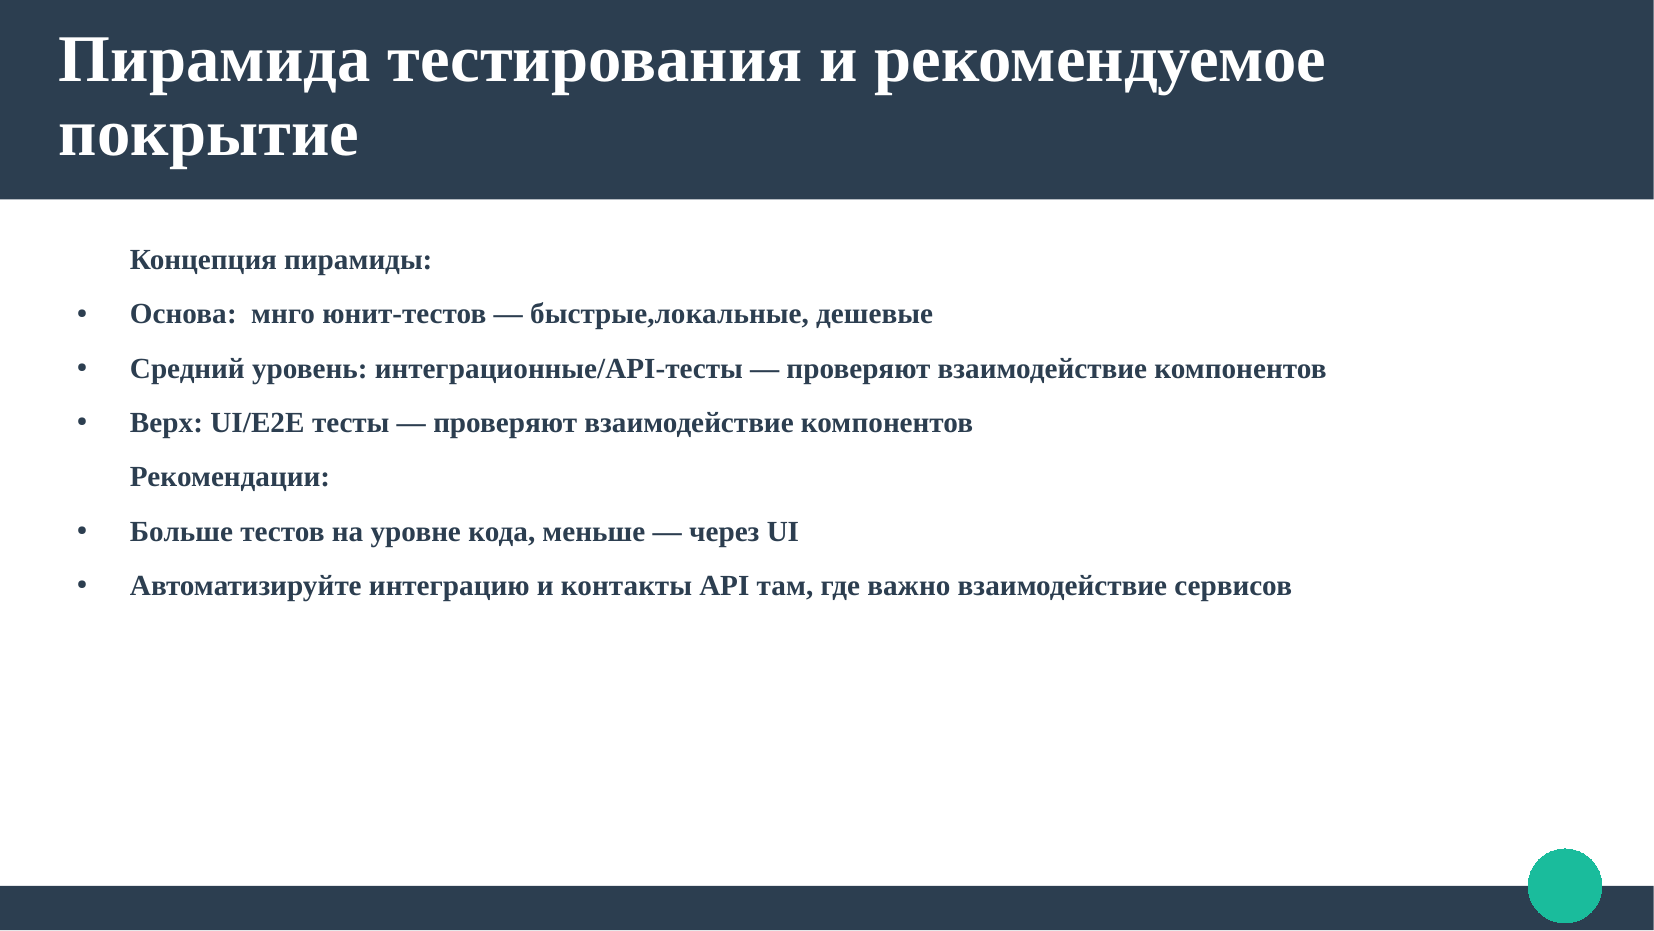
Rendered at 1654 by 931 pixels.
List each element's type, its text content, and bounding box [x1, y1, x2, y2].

list Концепция пирамиды: Основа: мнго юнит-тестов — быстрые,локальные, дешевые Средний уровень: интеграционные/API-тесты — проверяют взаимодействие компонентов Верх: UI/E2E тесты — проверяют взаимодействие компонентов Рекомендации: Больше тестов на уровне кода, меньше — через UI Автоматизируйте интеграцию и контакты API там, где важно взаимодействие сервисов [59, 243, 1595, 864]
title Пирамида тестирования и рекомендуемое покрытие [59, 37, 1595, 155]
